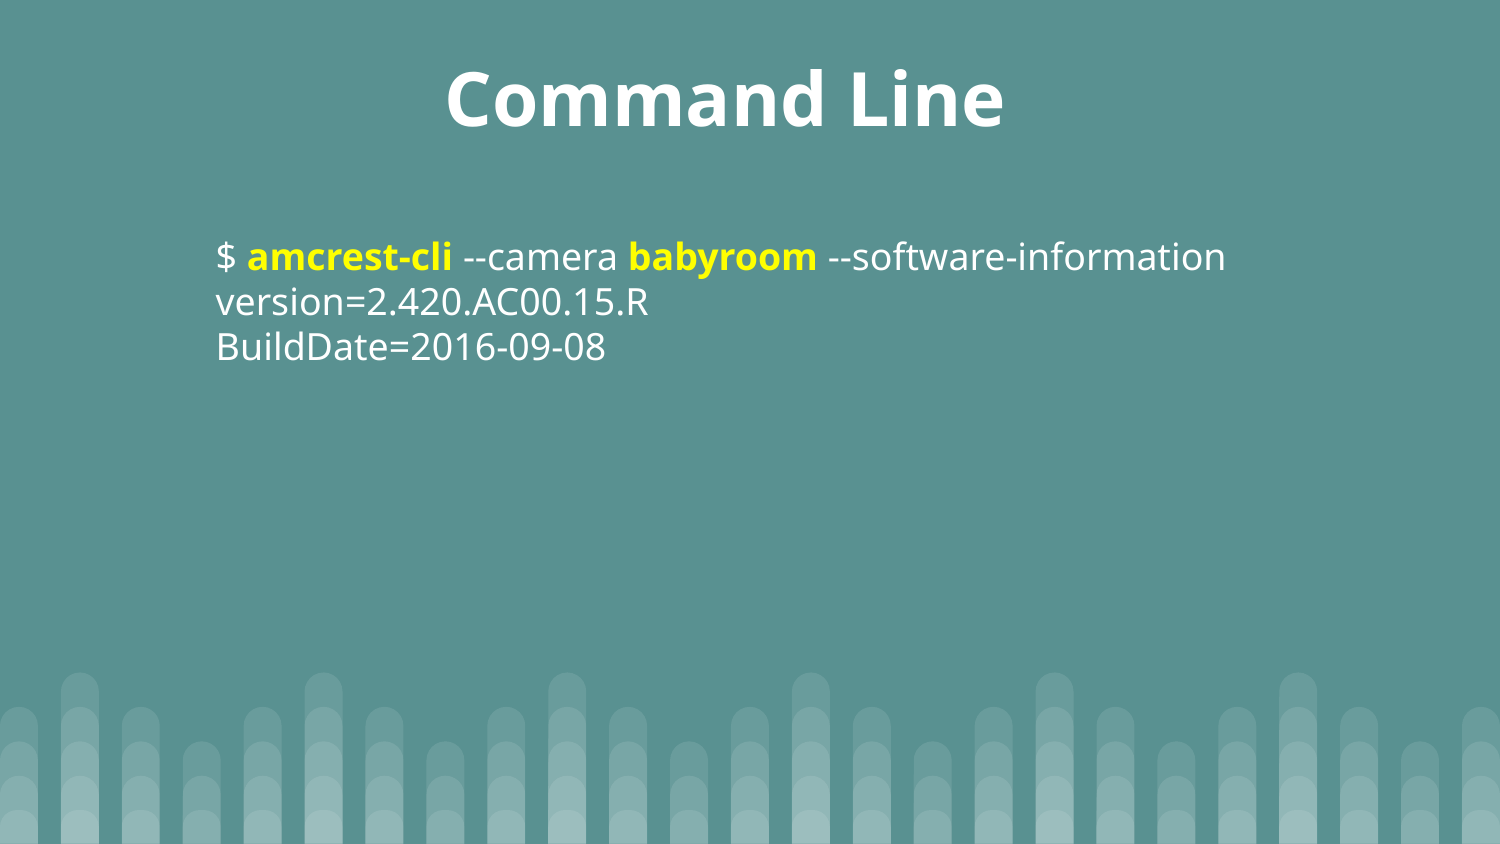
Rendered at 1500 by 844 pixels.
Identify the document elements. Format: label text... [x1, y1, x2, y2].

title Command Line [429, 15, 1198, 177]
list $ amcrest-cli --camera babyroom --software-information version=2.420.AC00.15.R BuildDate=2016-09-08 [200, 217, 1492, 665]
